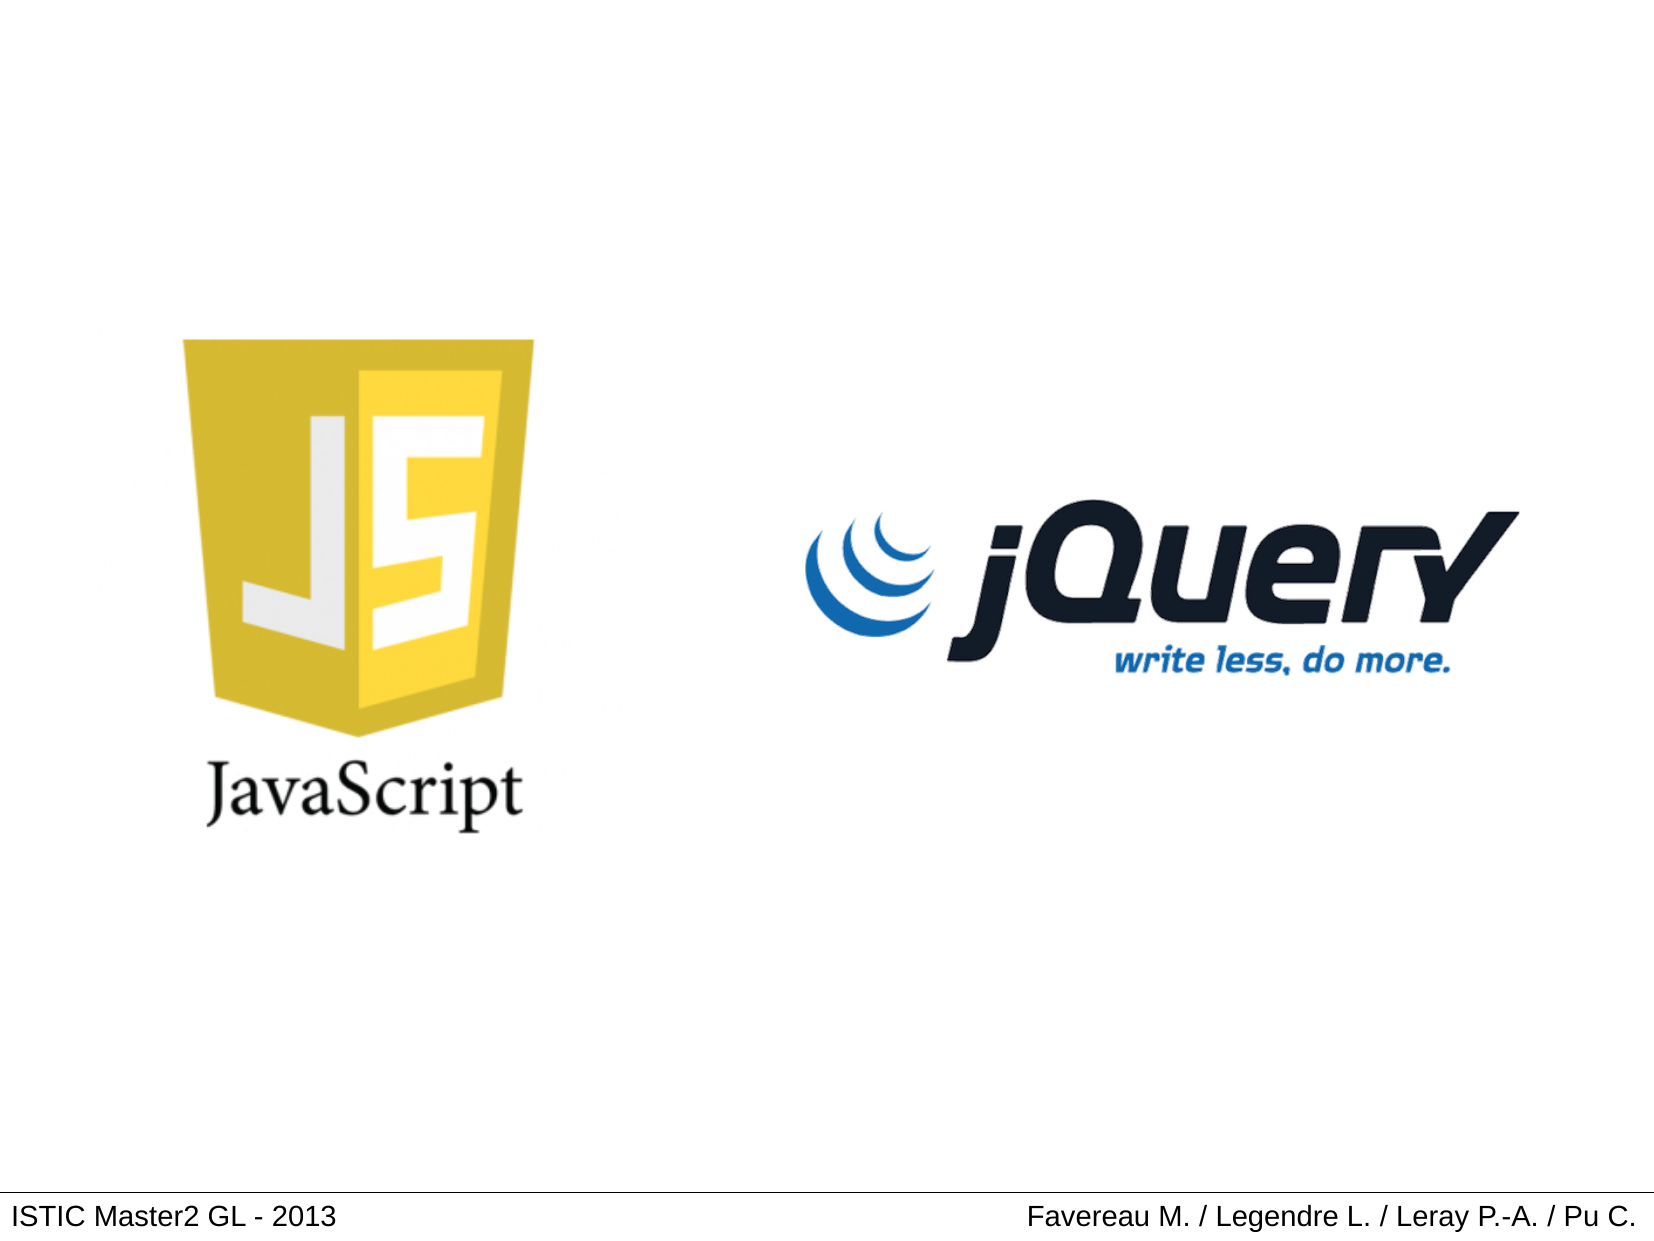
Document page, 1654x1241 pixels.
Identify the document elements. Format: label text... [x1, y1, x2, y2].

text_box ISTIC Master2 GL - 2013 [0, 1192, 353, 1241]
picture [97, 324, 621, 848]
picture [795, 491, 1541, 681]
text_box Favereau M. / Legendre L. / Leray P.-A. / Pu C. [1012, 1192, 1653, 1241]
